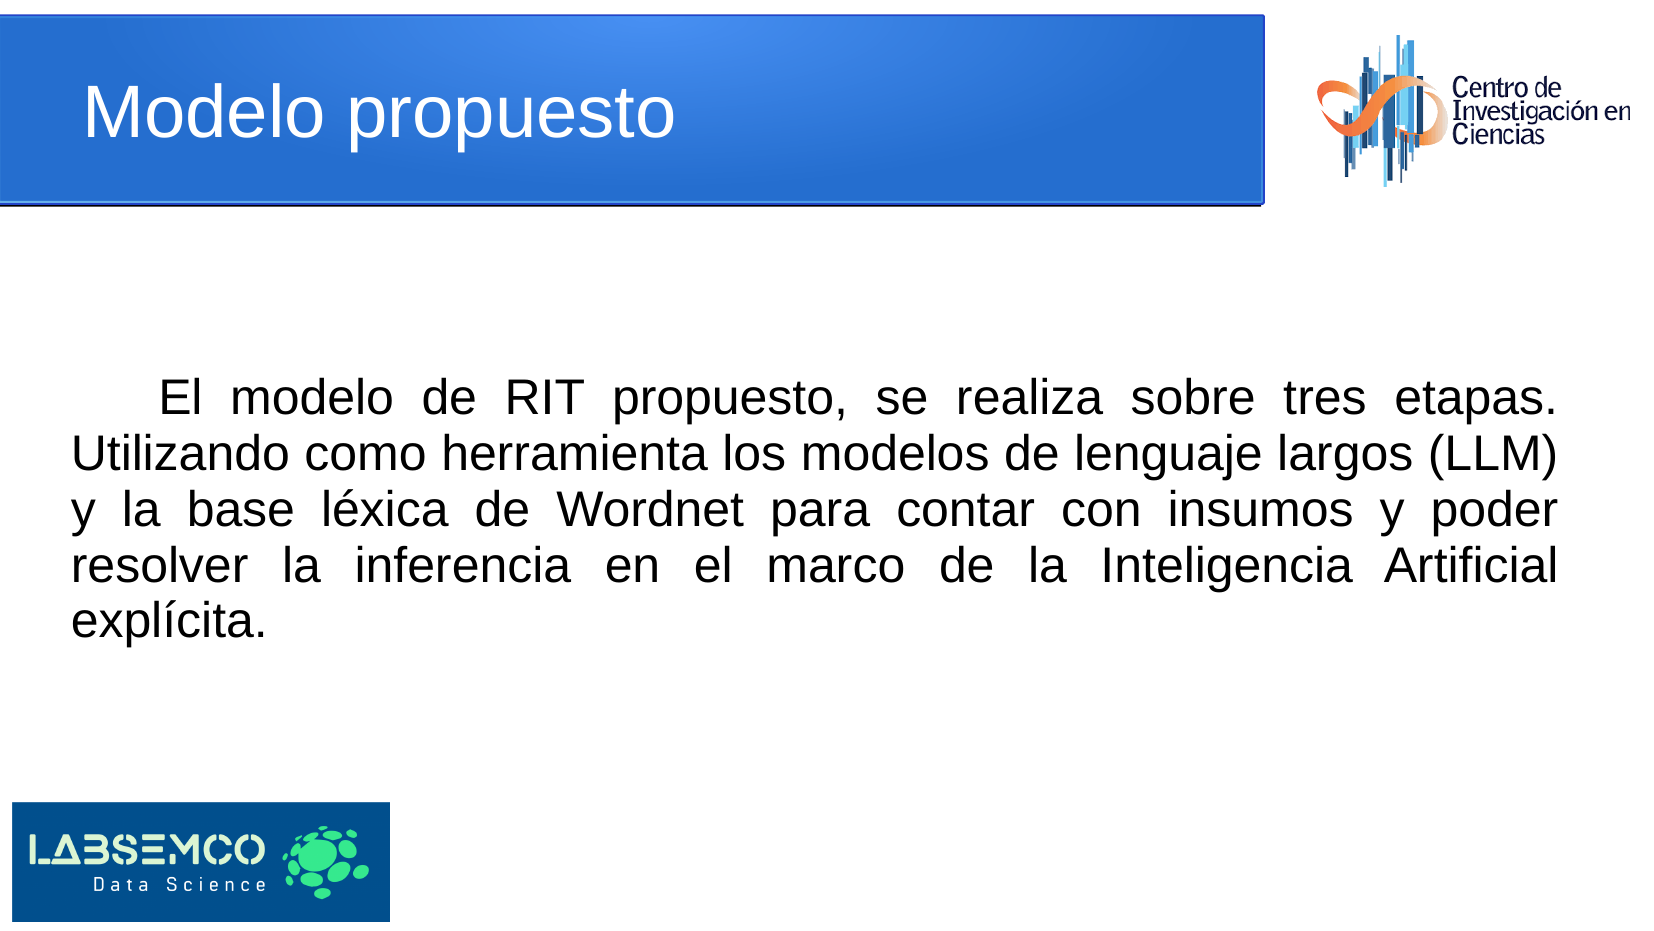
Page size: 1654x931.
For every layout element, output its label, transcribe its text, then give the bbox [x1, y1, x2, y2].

picture [11, 801, 390, 922]
picture [1317, 35, 1630, 187]
subtitle El modelo de RIT propuesto, se realiza sobre tres etapas. Utilizando como herramienta los modelos de lenguaje largos (LLM) y la base léxica de Wordnet para contar con insumos y poder resolver la inferencia en el marco de la Inteligencia Artificial explícita. [70, 212, 1560, 862]
title Modelo propuesto [82, 35, 1235, 189]
